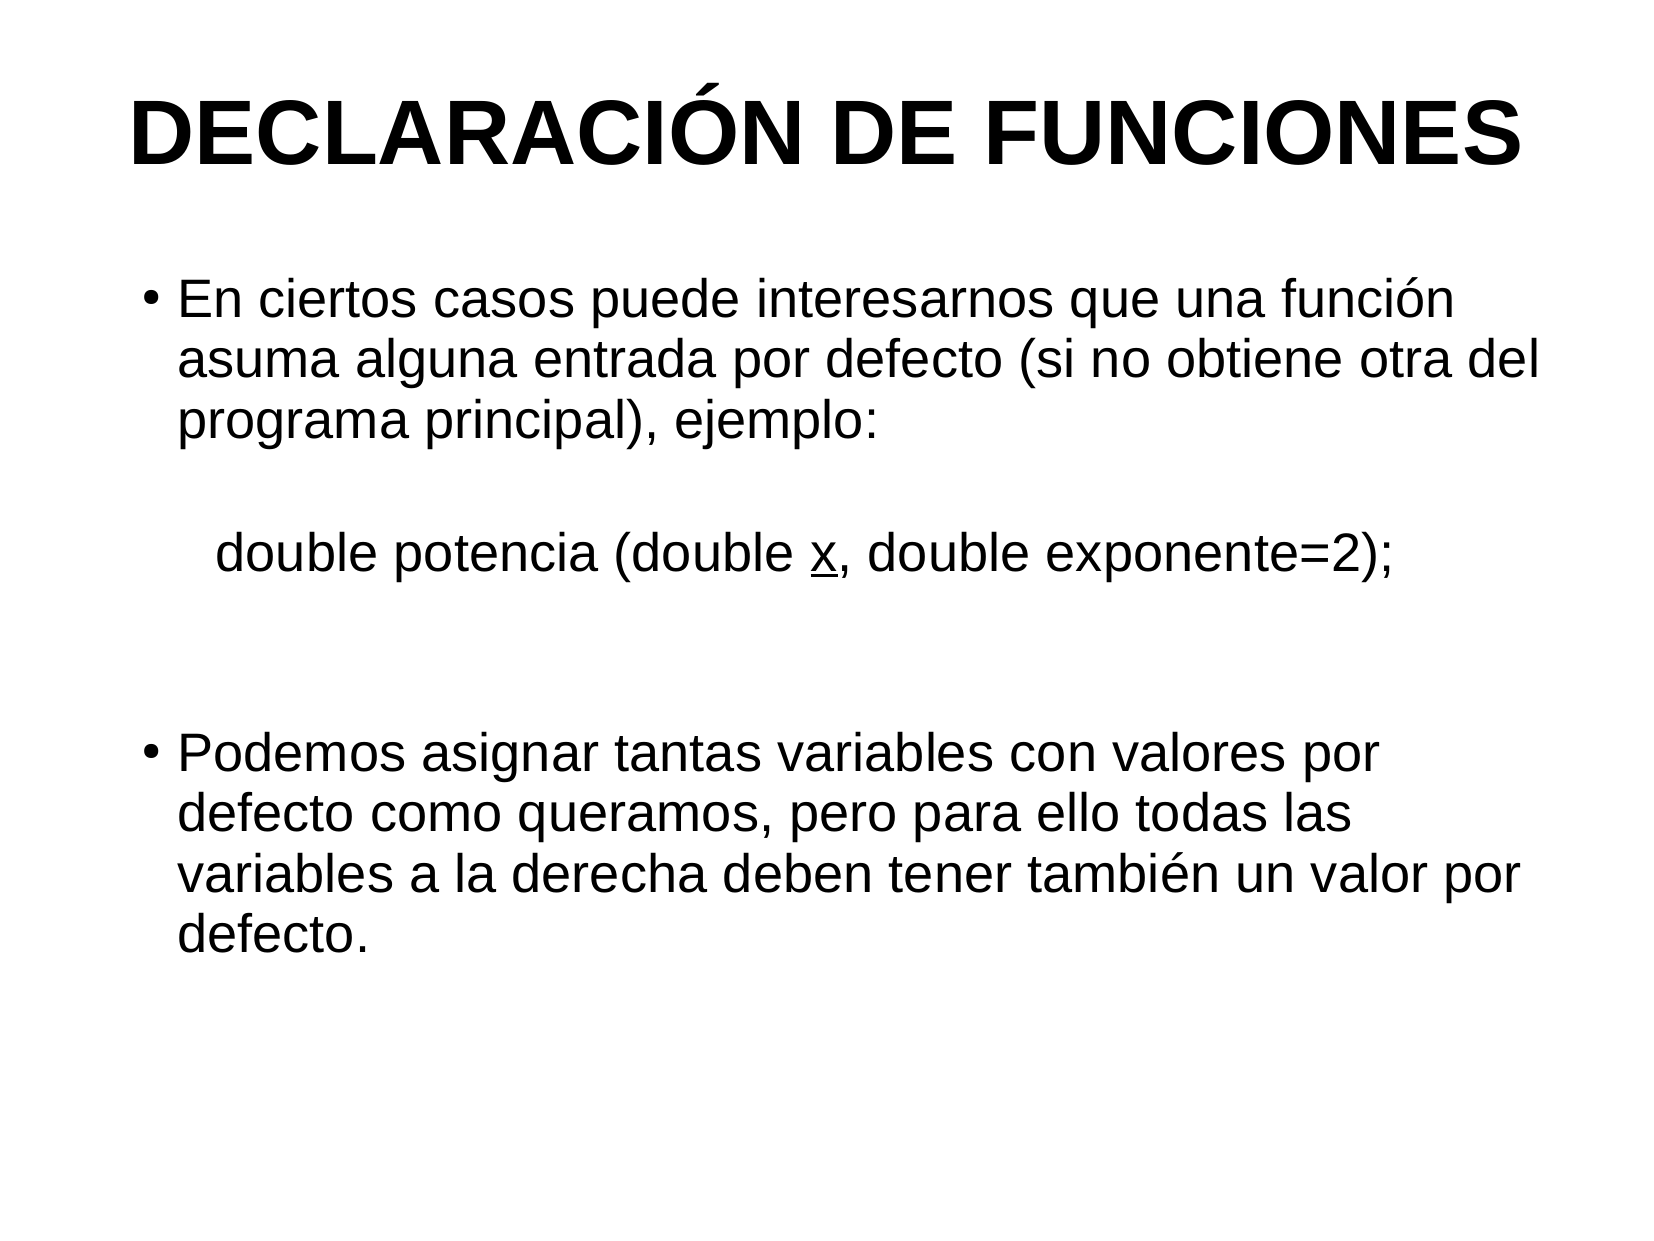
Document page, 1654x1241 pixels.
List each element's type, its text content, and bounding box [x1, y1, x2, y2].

text_box En ciertos casos puede interesarnos que una función asuma alguna entrada por defecto (si no obtiene otra del programa principal), ejemplo: double potencia (double x, double exponente=2); Podemos asignar tantas variables con valores por defecto como queramos, pero para ello todas las variables a la derecha deben tener también un valor por defecto. [141, 268, 1560, 1158]
title DECLARACIÓN DE FUNCIONES [82, 29, 1571, 237]
